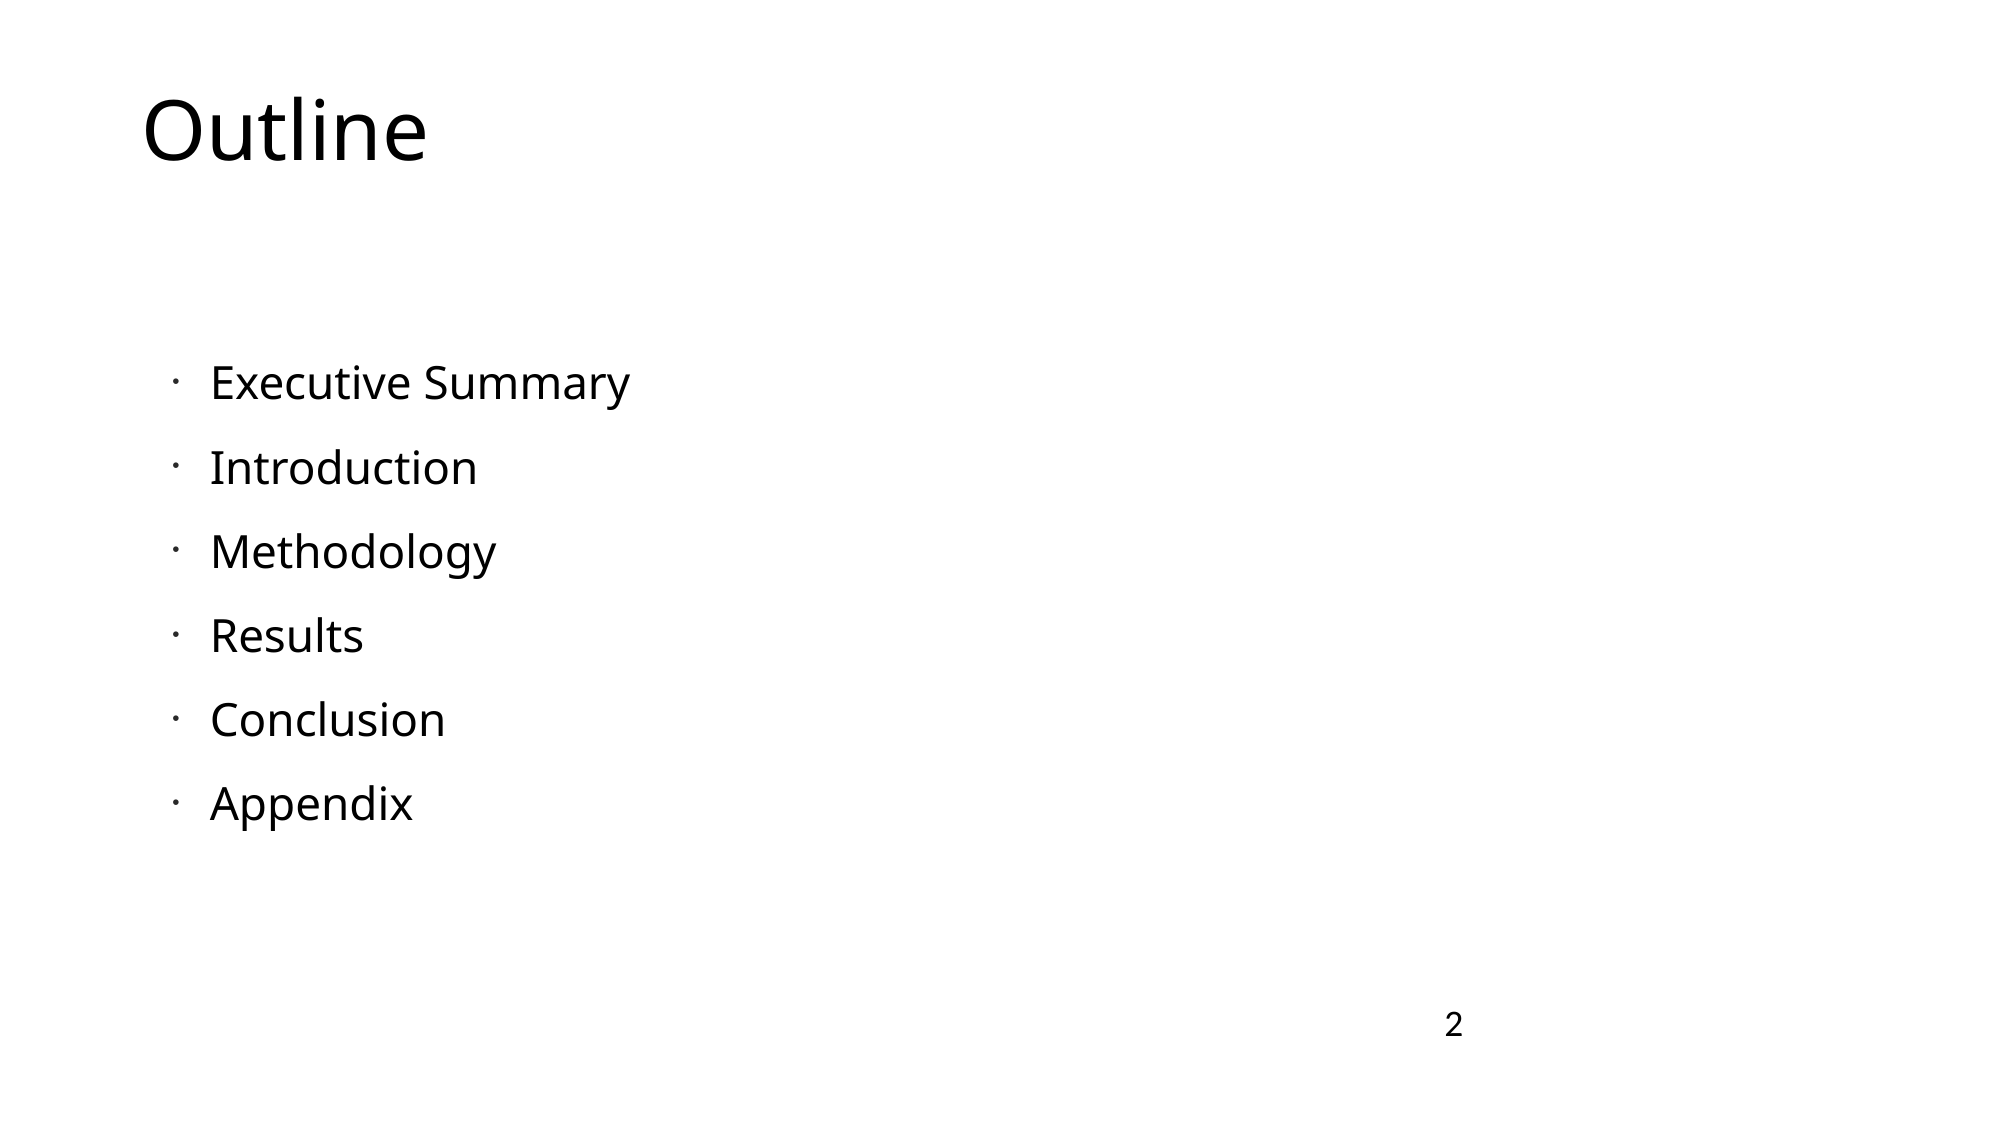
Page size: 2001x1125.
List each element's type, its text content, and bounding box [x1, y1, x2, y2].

text_box Executive Summary Introduction Methodology Results Conclusion Appendix [157, 346, 1005, 892]
slide_number <szám> [1429, 988, 1880, 1055]
text_box Outline [126, 88, 1852, 179]
